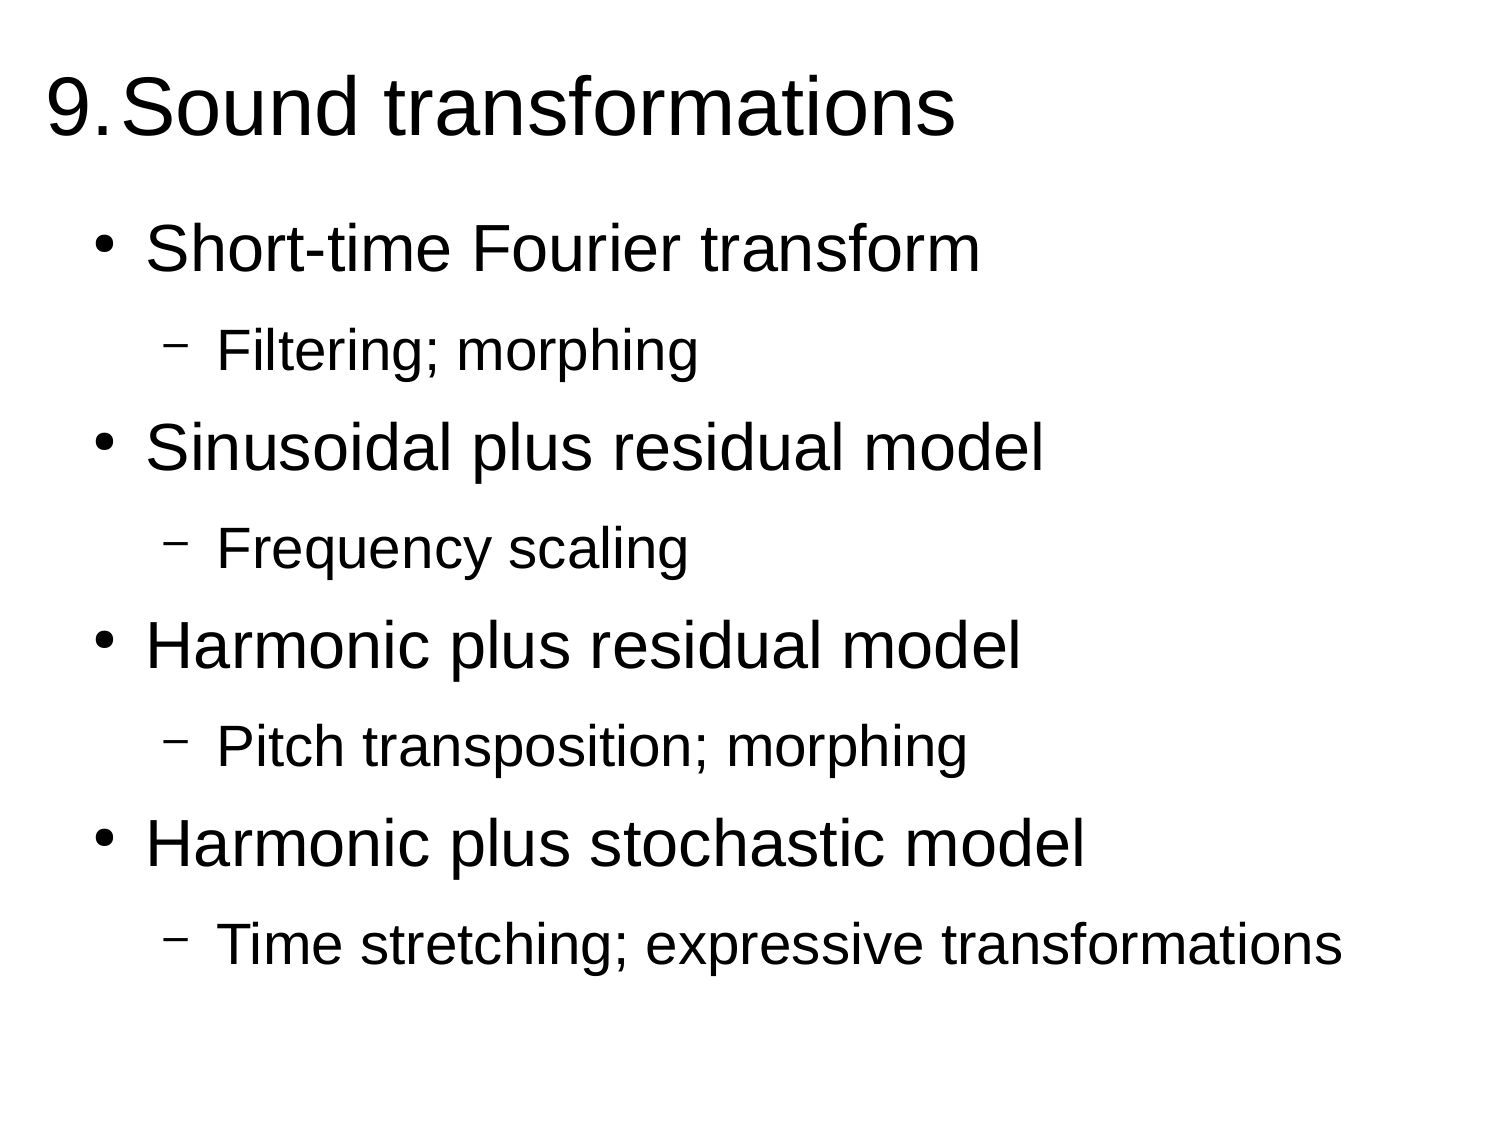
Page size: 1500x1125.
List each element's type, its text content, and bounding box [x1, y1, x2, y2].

title 9. Sound transformations [45, 13, 1396, 201]
list Short-time Fourier transform Filtering; morphing Sinusoidal plus residual model Frequency scaling Harmonic plus residual model Pitch transposition; morphing Harmonic plus stochastic model Time stretching; expressive transformations [75, 200, 1426, 1096]
